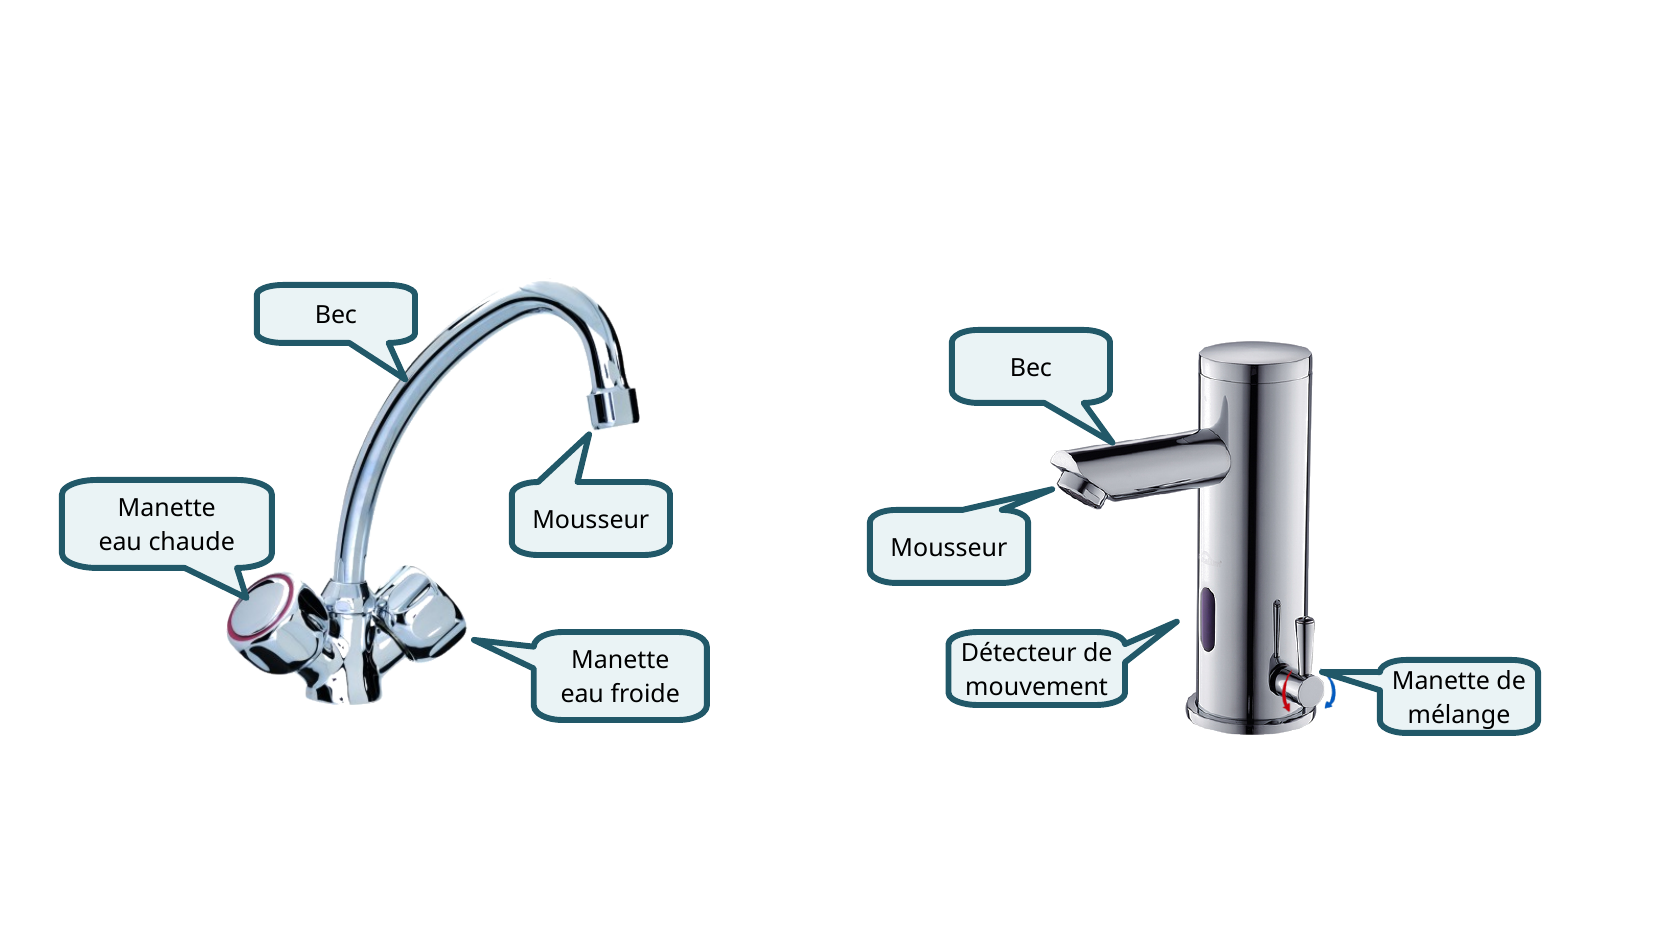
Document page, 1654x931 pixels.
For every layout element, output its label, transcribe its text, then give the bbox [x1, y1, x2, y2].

text_box Détecteur de mouvement [948, 621, 1177, 706]
text_box Manette de mélange [1321, 659, 1539, 733]
text_box Manette eau froide [473, 632, 707, 721]
text_box Manette eau chaude [61, 479, 272, 599]
text_box Bec [256, 284, 415, 380]
picture [226, 278, 640, 706]
text_box Mousseur [511, 434, 670, 556]
text_box Mousseur [869, 489, 1053, 583]
text_box Bec [951, 329, 1113, 443]
picture [1050, 341, 1336, 736]
